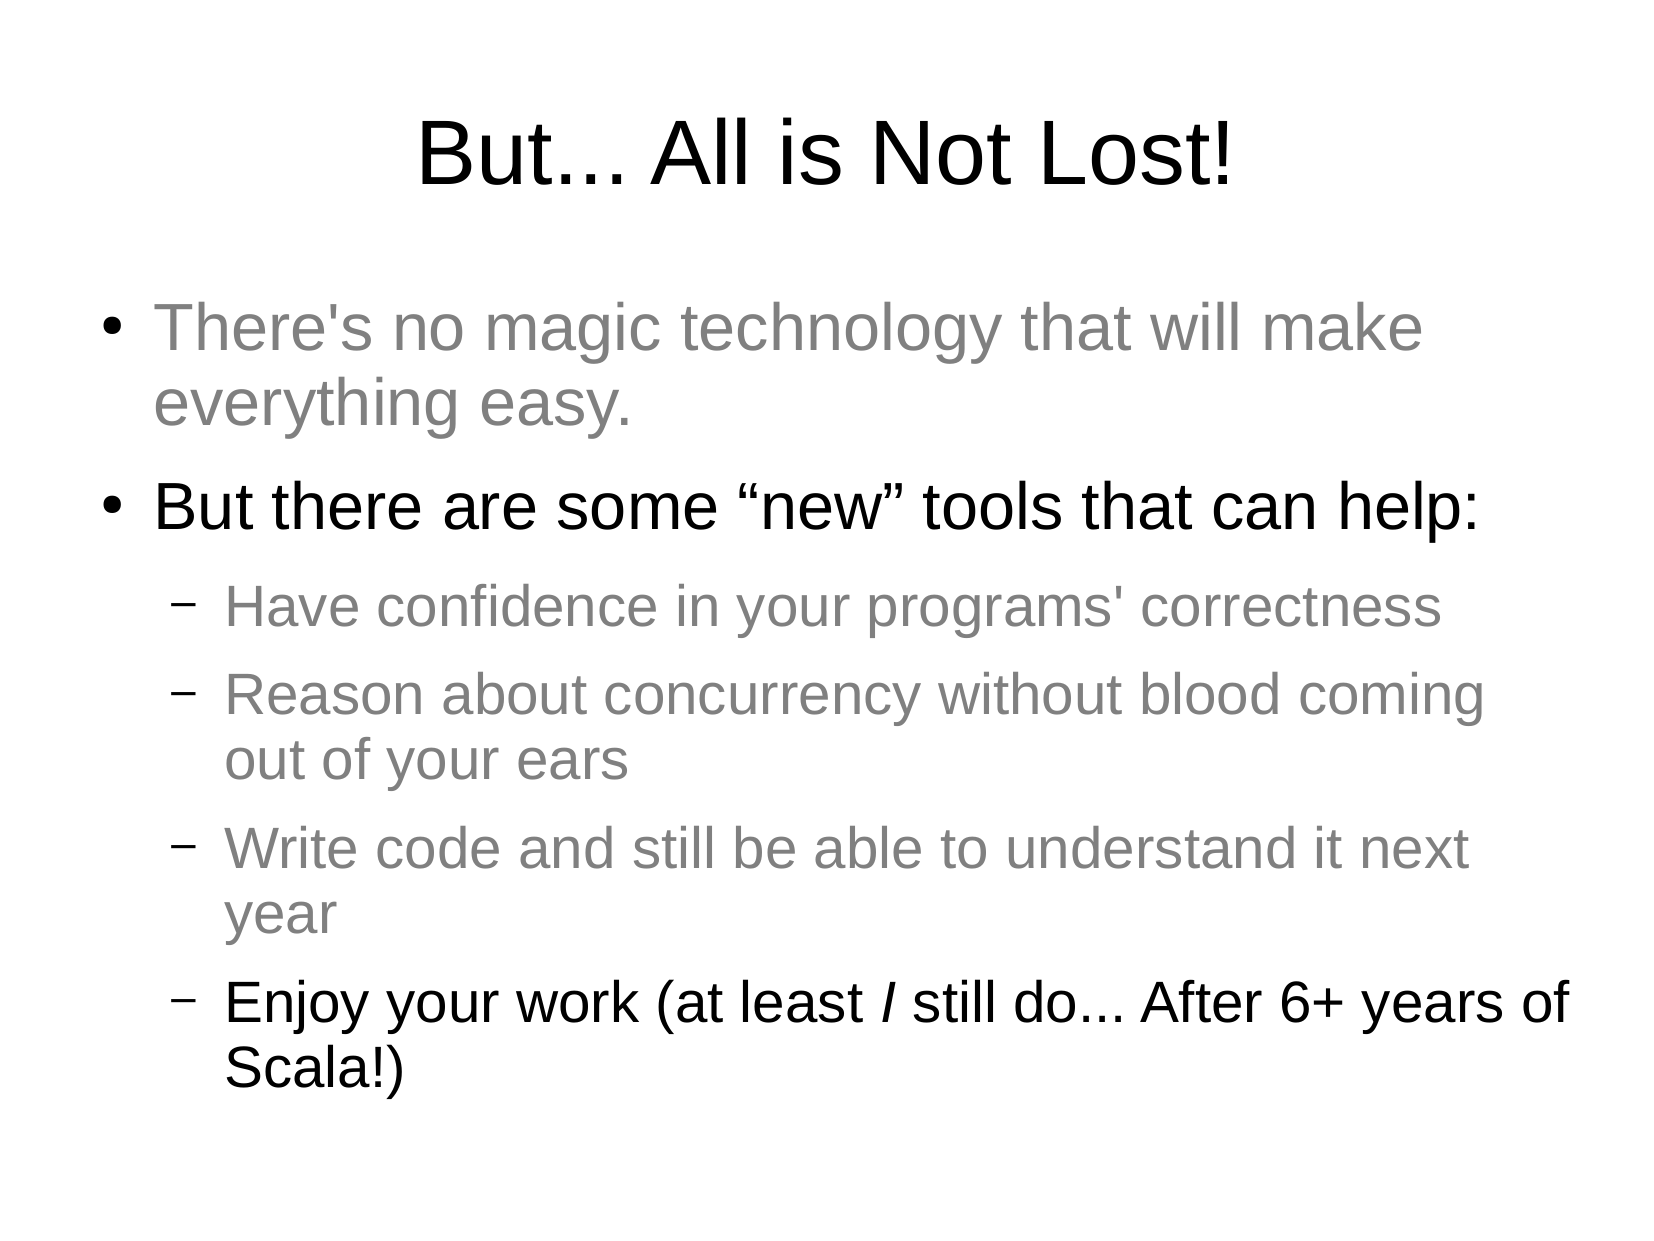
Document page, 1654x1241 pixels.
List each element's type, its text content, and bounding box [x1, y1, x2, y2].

list There's no magic technology that will make everything easy. But there are some “new” tools that can help: Have confidence in your programs' correctness Reason about concurrency without blood coming out of your ears Write code and still be able to understand it next year Enjoy your work (at least I still do... After 6+ years of Scala!) [82, 290, 1571, 1201]
title But... All is Not Lost! [82, 49, 1571, 257]
